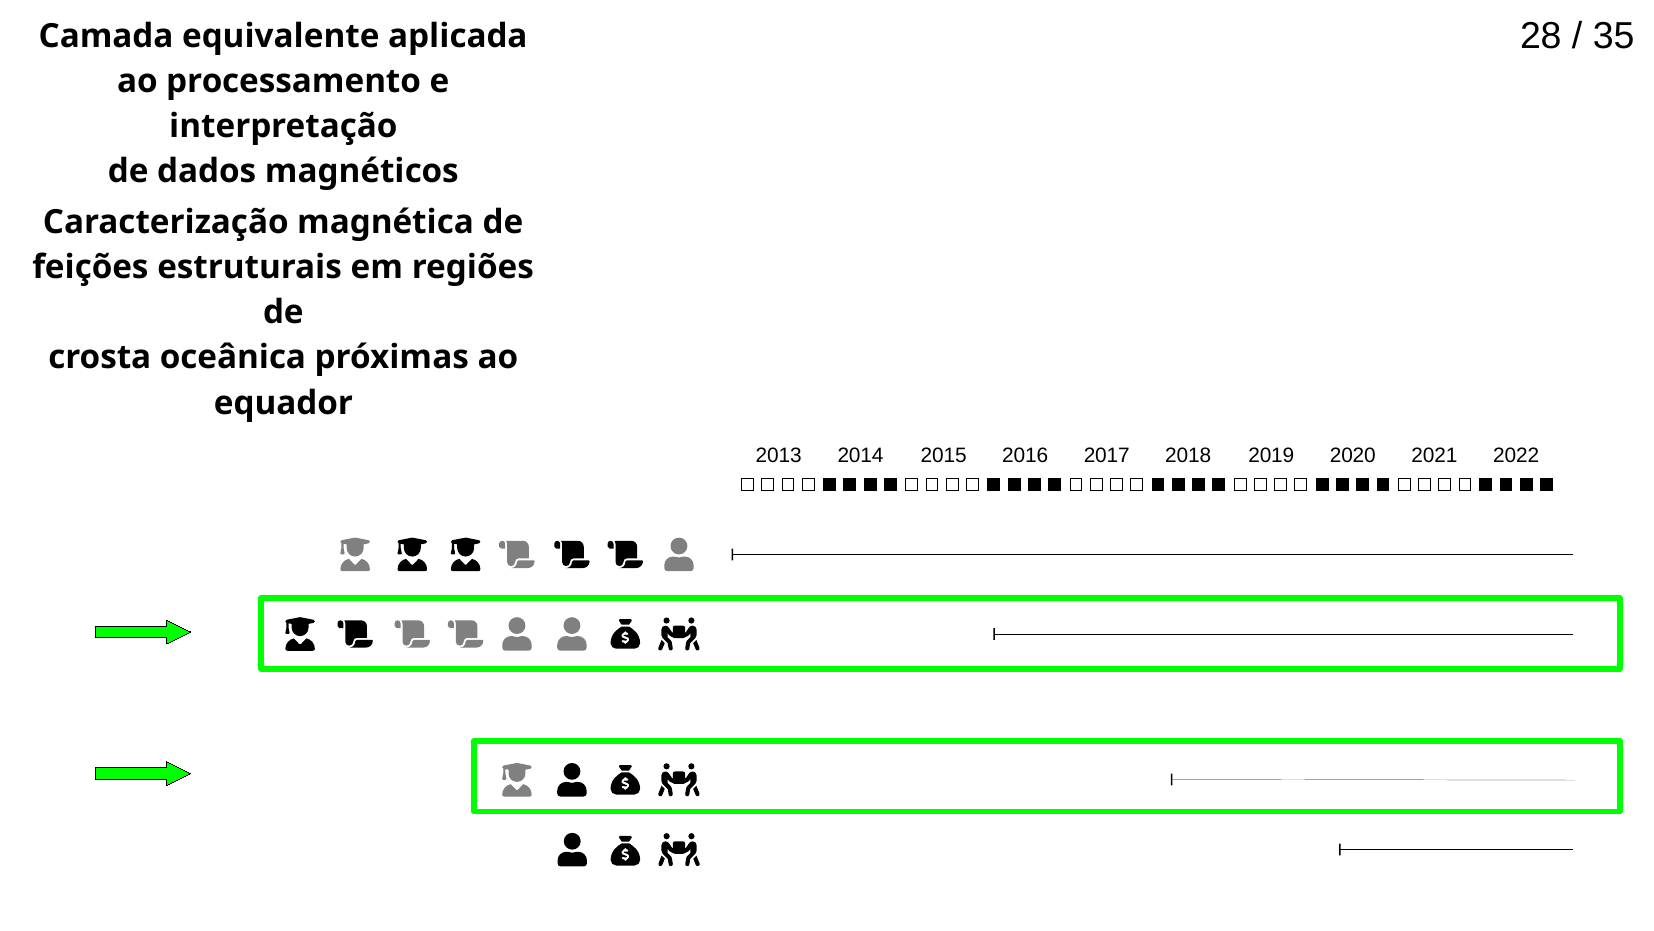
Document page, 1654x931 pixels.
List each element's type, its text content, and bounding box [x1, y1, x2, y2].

text_box [1540, 478, 1553, 491]
text_box [802, 478, 815, 491]
picture [554, 538, 590, 571]
text_box [823, 478, 836, 491]
text_box [1130, 478, 1143, 491]
text_box [864, 478, 877, 491]
text_box 2015 [905, 436, 982, 475]
text_box [1090, 478, 1103, 491]
text_box [1254, 478, 1267, 491]
text_box [1438, 478, 1451, 491]
text_box [1110, 478, 1123, 491]
text_box 2020 [1315, 436, 1391, 475]
text_box [393, 611, 432, 654]
text_box 2013 [740, 436, 817, 475]
text_box [1048, 478, 1061, 491]
text_box [497, 758, 536, 801]
text_box [1294, 478, 1307, 491]
picture [610, 619, 641, 649]
text_box [1172, 478, 1185, 491]
text_box [95, 761, 191, 786]
text_box [1070, 478, 1082, 491]
text_box [1520, 478, 1533, 491]
text_box [1234, 478, 1247, 491]
text_box [966, 478, 979, 491]
text_box [741, 478, 754, 491]
text_box [1500, 478, 1512, 491]
text_box 2016 [987, 436, 1064, 475]
text_box [1398, 478, 1411, 491]
text_box [843, 478, 856, 491]
picture [337, 618, 373, 650]
picture [285, 617, 315, 651]
text_box [95, 620, 191, 644]
text_box 2018 [1150, 436, 1227, 475]
text_box [659, 534, 698, 577]
picture [397, 537, 428, 572]
text_box <number> / 35 [1375, 0, 1654, 71]
text_box [782, 478, 794, 491]
text_box 2017 [1068, 436, 1145, 475]
picture [658, 833, 700, 867]
text_box [1152, 478, 1164, 491]
text_box [1336, 478, 1349, 491]
text_box 2021 [1396, 436, 1473, 475]
text_box [1008, 478, 1021, 491]
picture [450, 537, 481, 572]
picture [610, 765, 641, 795]
text_box [884, 478, 897, 491]
picture [610, 835, 641, 866]
text_box Camada equivalente aplicada ao processamento e interpretação de dados magnéticos [11, 3, 556, 201]
text_box [905, 478, 918, 491]
text_box [1418, 478, 1431, 491]
text_box [1274, 478, 1287, 491]
picture [557, 762, 587, 797]
text_box Caracterização magnética de feições estruturais em regiões de crosta oceânica próximas ao equador [0, 248, 567, 374]
text_box [946, 478, 959, 491]
text_box [987, 478, 1000, 491]
picture [658, 763, 700, 797]
text_box [333, 532, 372, 575]
text_box [552, 611, 591, 654]
text_box [1479, 478, 1492, 491]
text_box [1192, 478, 1205, 491]
text_box [1212, 478, 1225, 491]
text_box 2014 [822, 436, 899, 475]
picture [557, 832, 588, 867]
text_box [1459, 478, 1471, 491]
picture [607, 538, 644, 571]
text_box 2019 [1233, 436, 1310, 475]
text_box 2022 [1478, 436, 1555, 475]
text_box [497, 611, 536, 654]
text_box [446, 611, 485, 654]
text_box [1356, 478, 1369, 491]
text_box [1316, 478, 1329, 491]
text_box [499, 532, 538, 575]
text_box [761, 478, 774, 491]
text_box [1028, 478, 1041, 491]
text_box [926, 478, 938, 491]
text_box [1377, 478, 1389, 491]
picture [658, 617, 700, 651]
